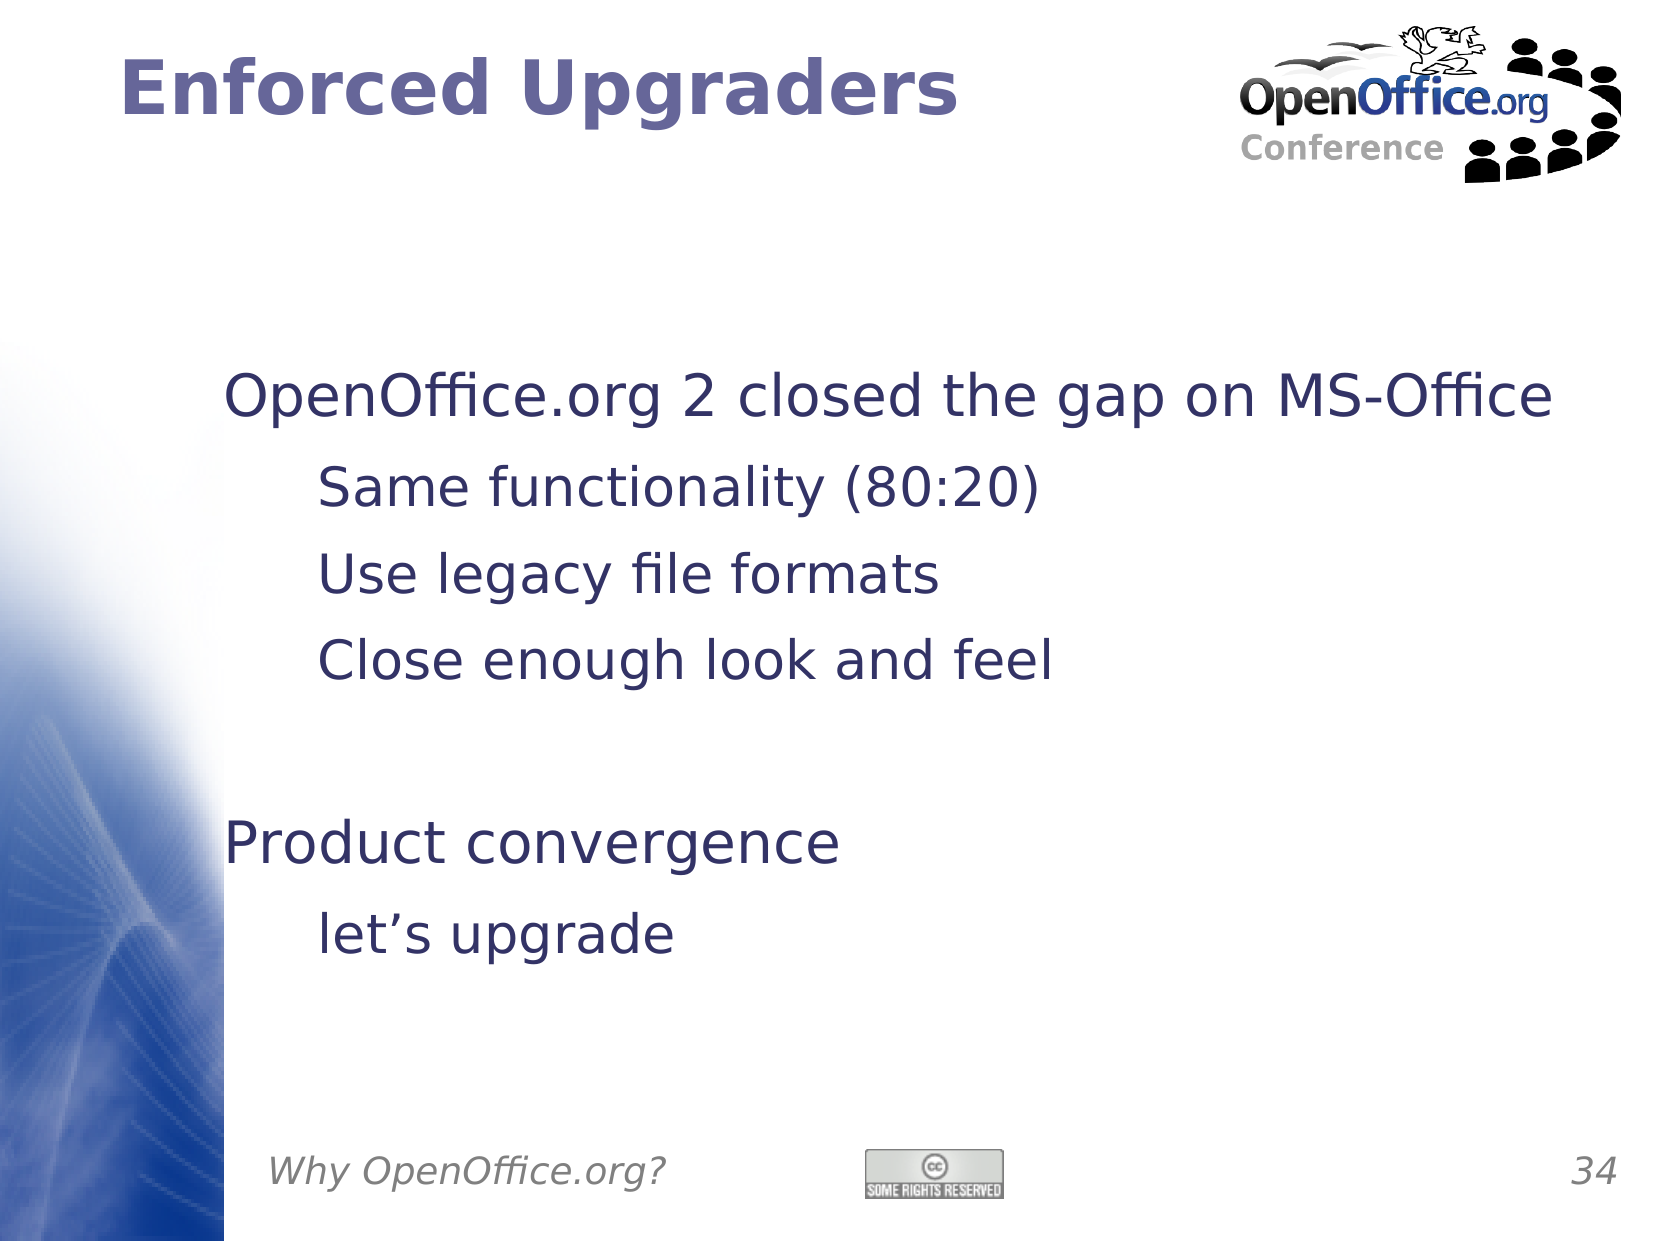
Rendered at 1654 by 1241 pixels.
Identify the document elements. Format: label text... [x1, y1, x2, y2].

picture [0, 0, 224, 1241]
list OpenOffice.org 2 closed the gap on MS-Office Same functionality (80:20) Use legacy file formats Close enough look and feel Product convergence let’s upgrade [223, 236, 1619, 1093]
picture [1240, 26, 1621, 183]
title Enforced Upgraders [29, 29, 1216, 149]
